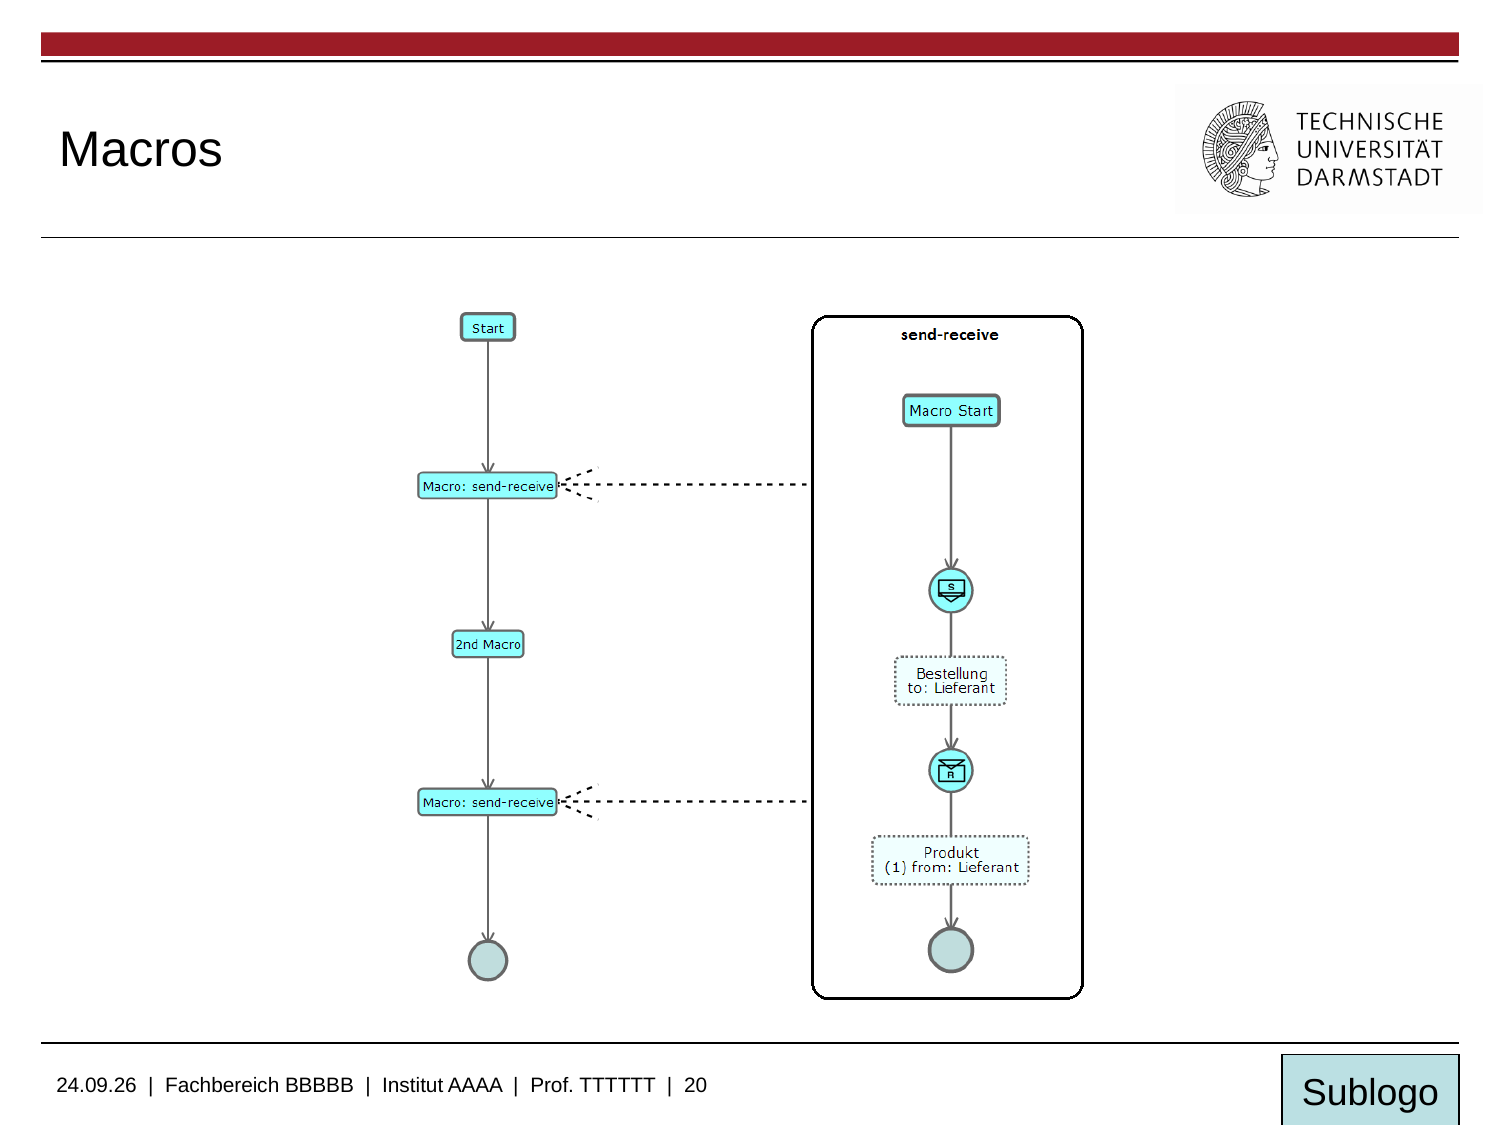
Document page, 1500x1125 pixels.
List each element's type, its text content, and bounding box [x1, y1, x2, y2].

picture [354, 265, 1211, 1031]
title Macros [58, 80, 1149, 218]
picture [1175, 84, 1483, 214]
